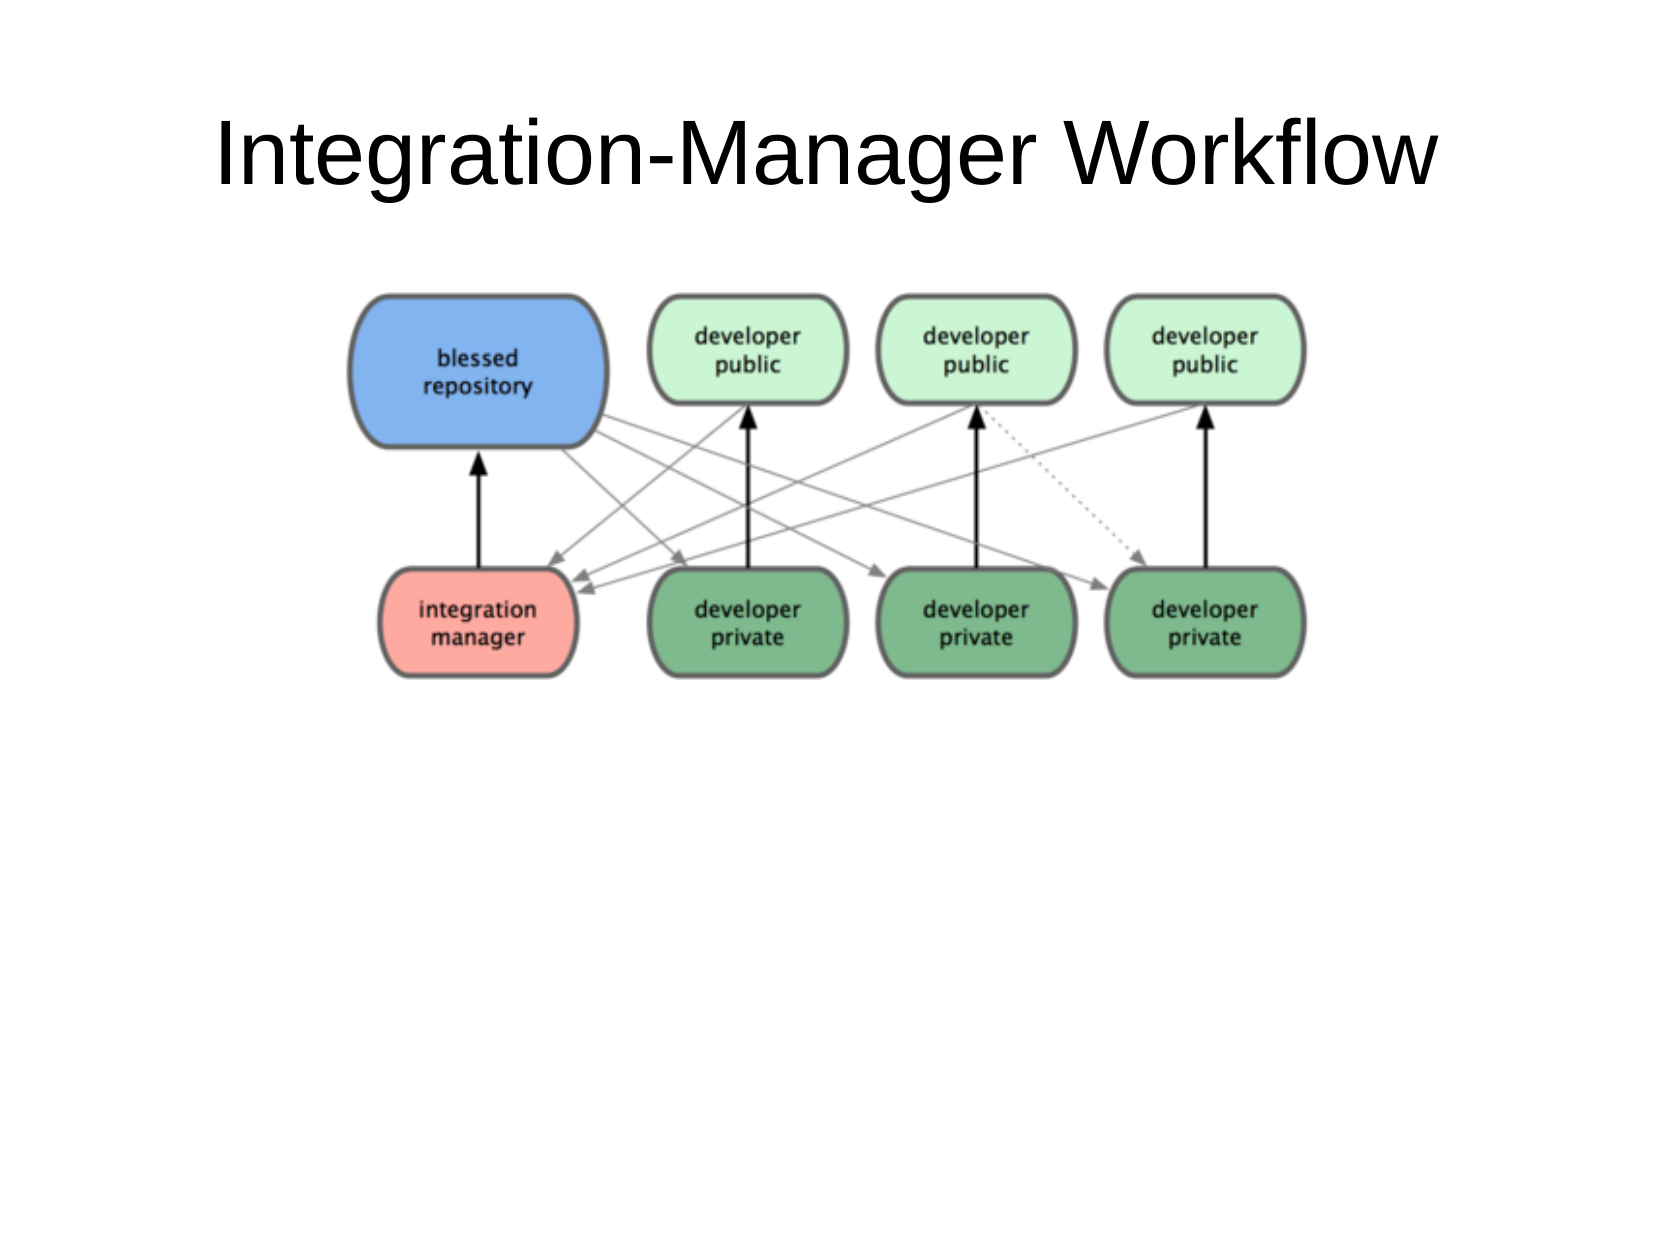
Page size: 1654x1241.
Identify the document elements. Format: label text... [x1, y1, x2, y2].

chart [82, 290, 1571, 681]
title Integration-Manager Workflow [82, 49, 1571, 257]
